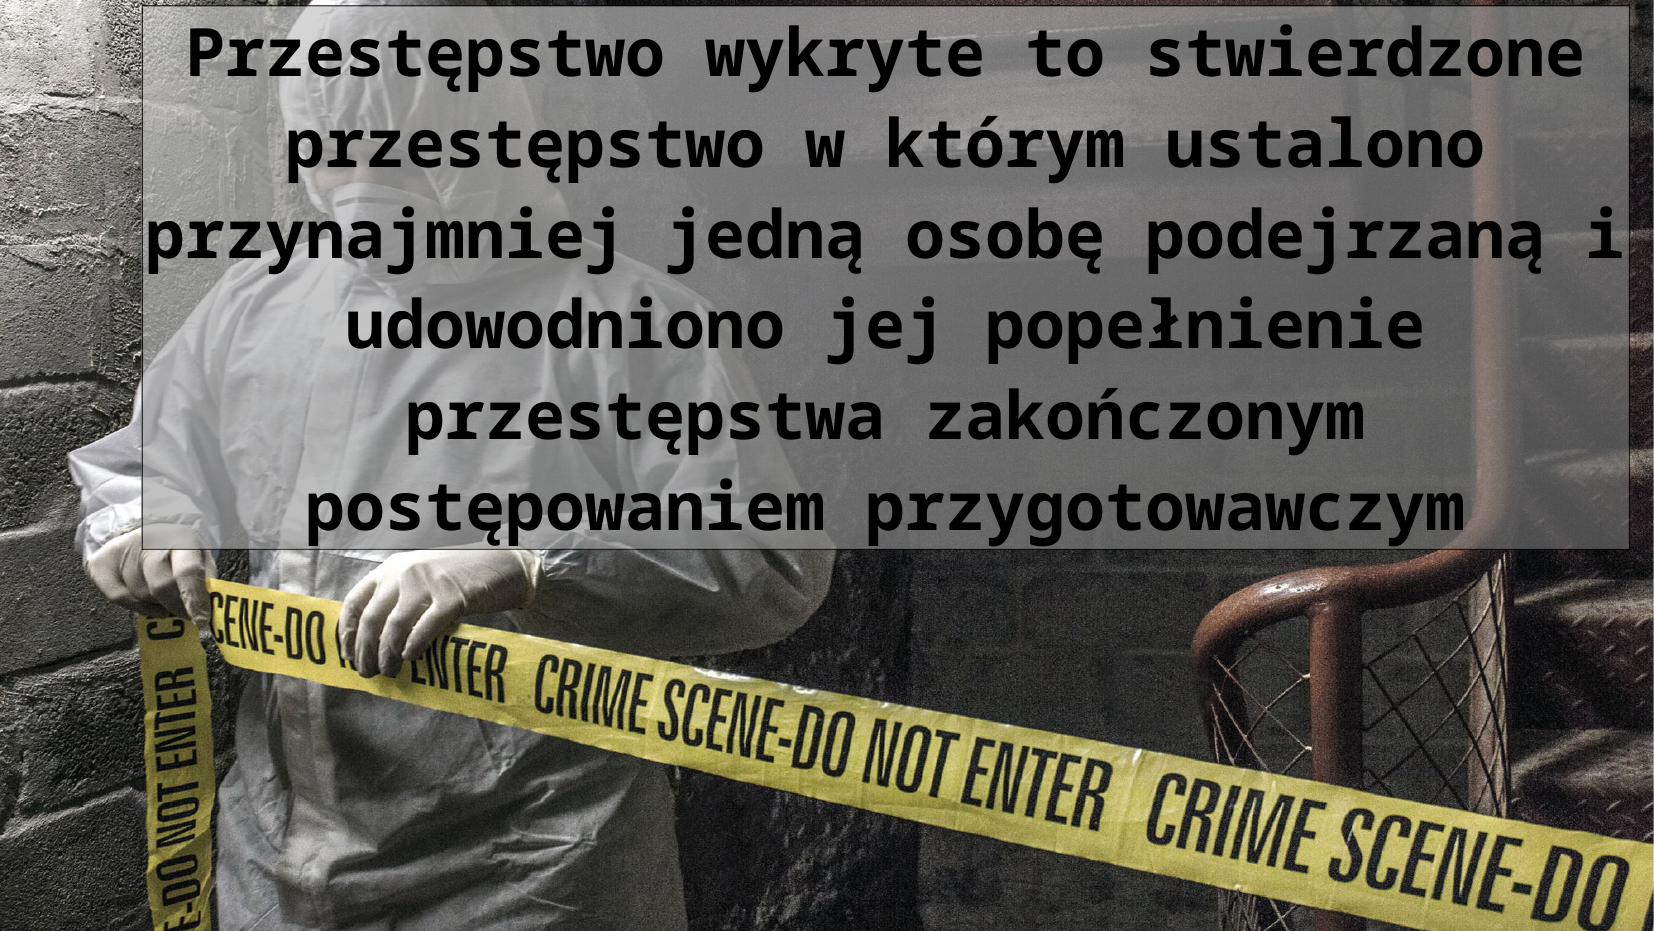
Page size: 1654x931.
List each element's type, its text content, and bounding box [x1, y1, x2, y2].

picture [0, 0, 1654, 931]
subtitle Przestępstwo wykryte to stwierdzone przestępstwo w którym ustalono przynajmniej jedną osobę podejrzaną i udowodniono jej popełnienie przestępstwa zakończonym postępowaniem przygotowawczym [141, 59, 1630, 497]
